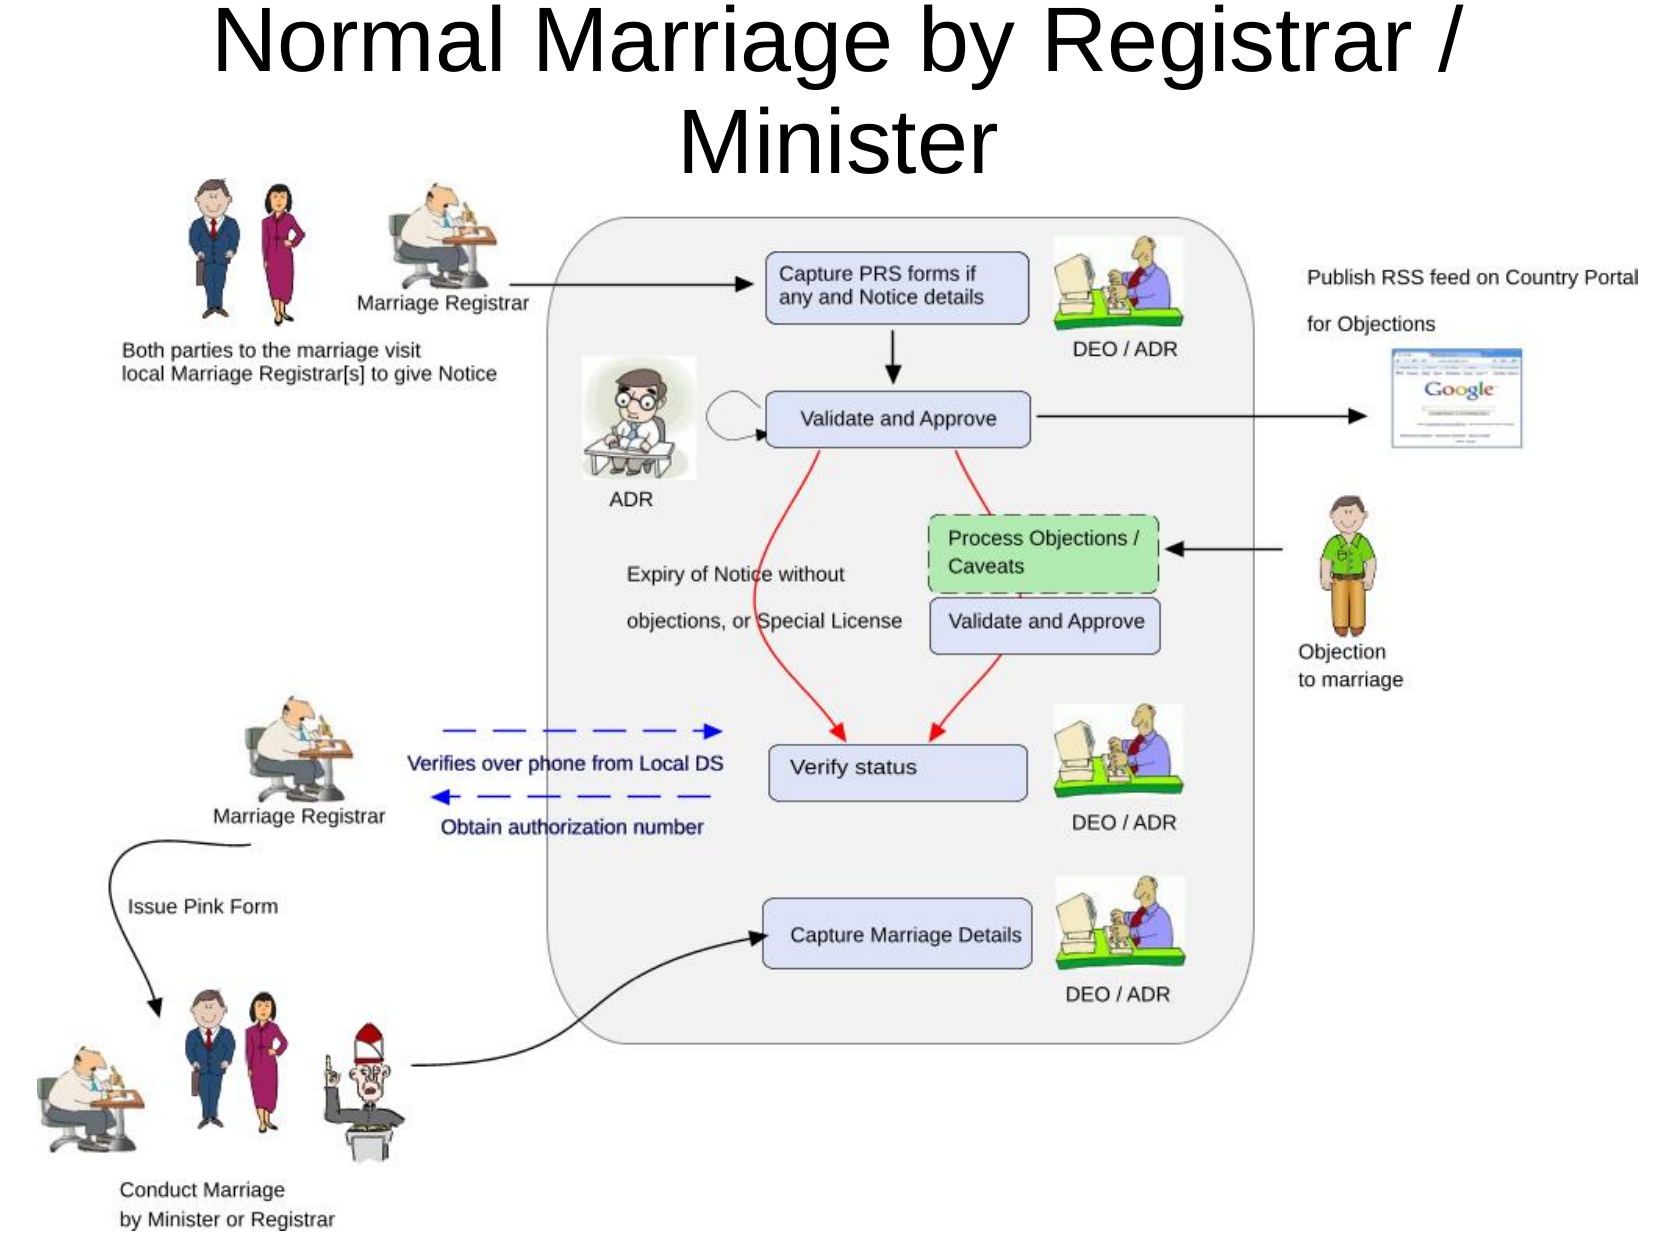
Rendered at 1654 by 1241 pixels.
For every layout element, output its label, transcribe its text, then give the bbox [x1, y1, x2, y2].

title Normal Marriage by Registrar / Minister [94, 0, 1583, 178]
picture [37, 178, 1638, 1231]
